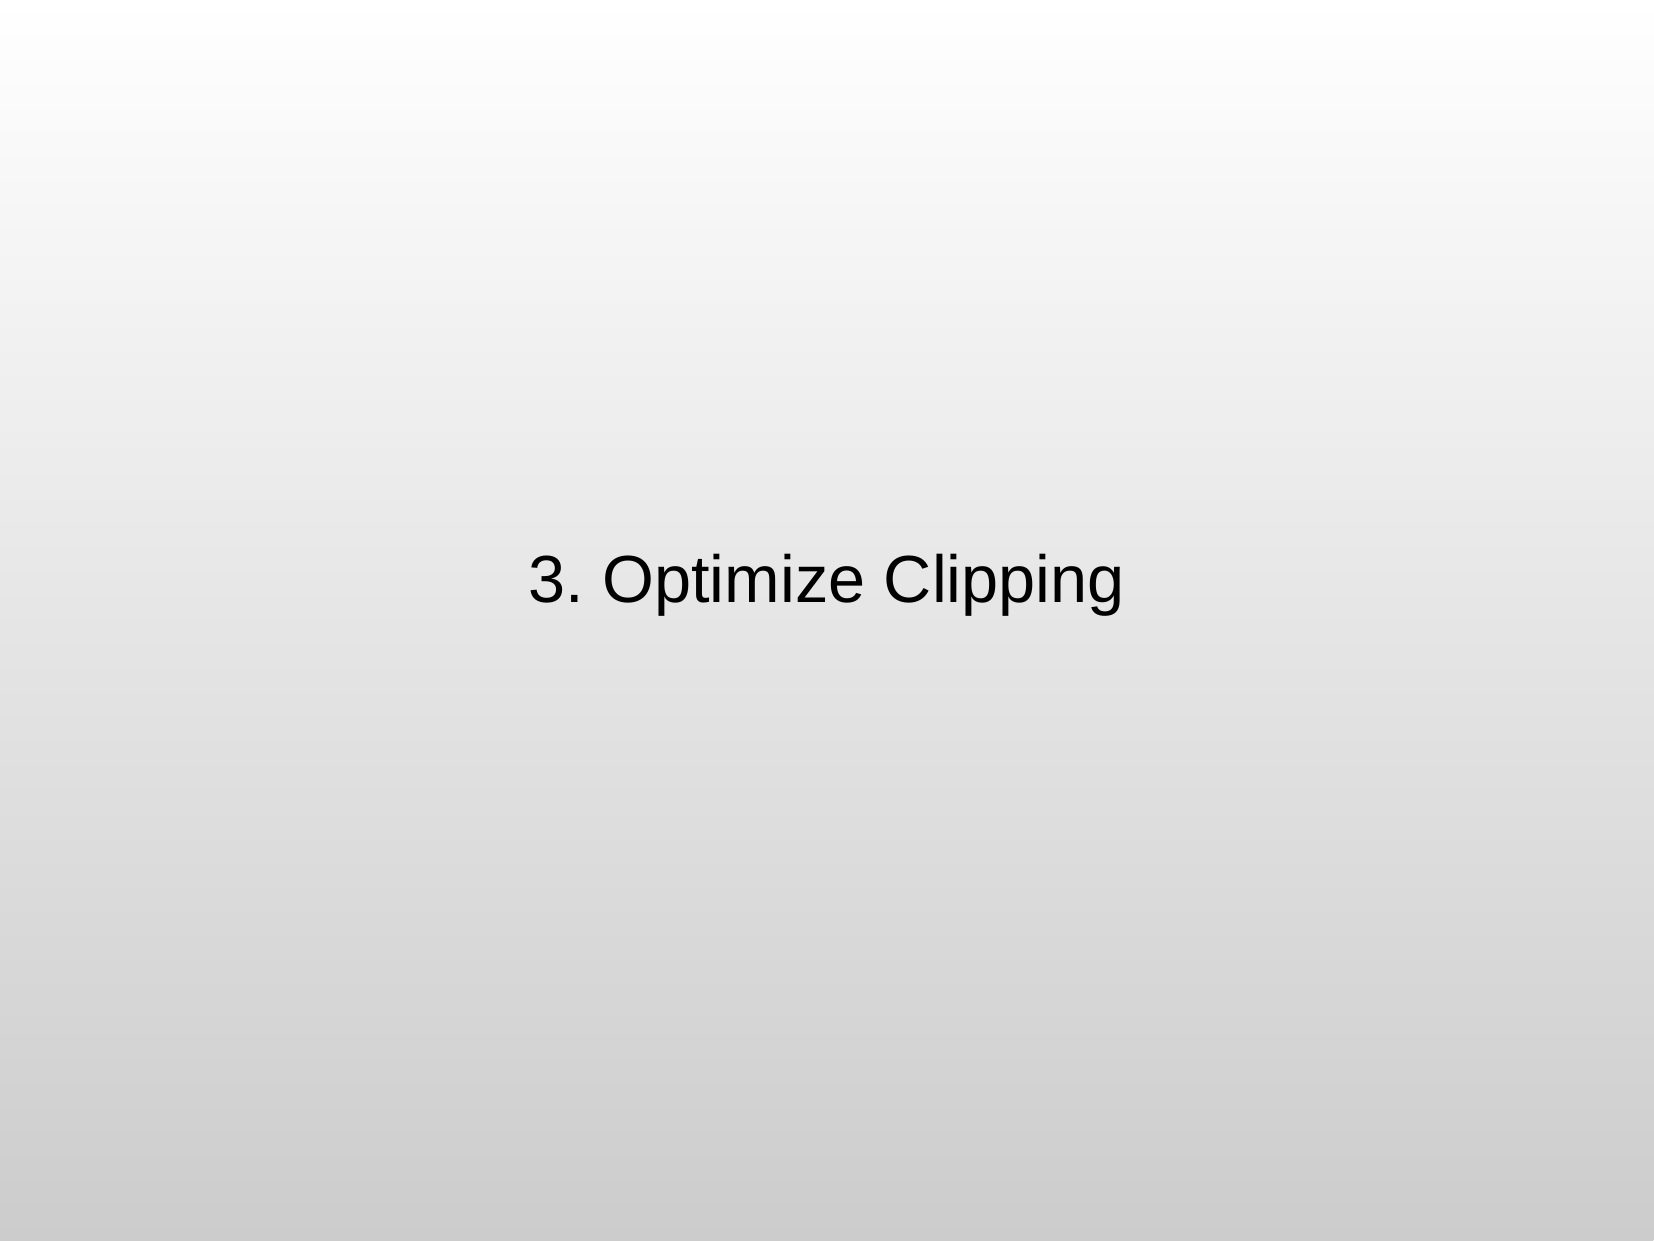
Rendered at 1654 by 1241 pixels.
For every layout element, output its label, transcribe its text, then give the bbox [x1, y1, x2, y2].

subtitle 3. Optimize Clipping [82, 49, 1571, 1109]
